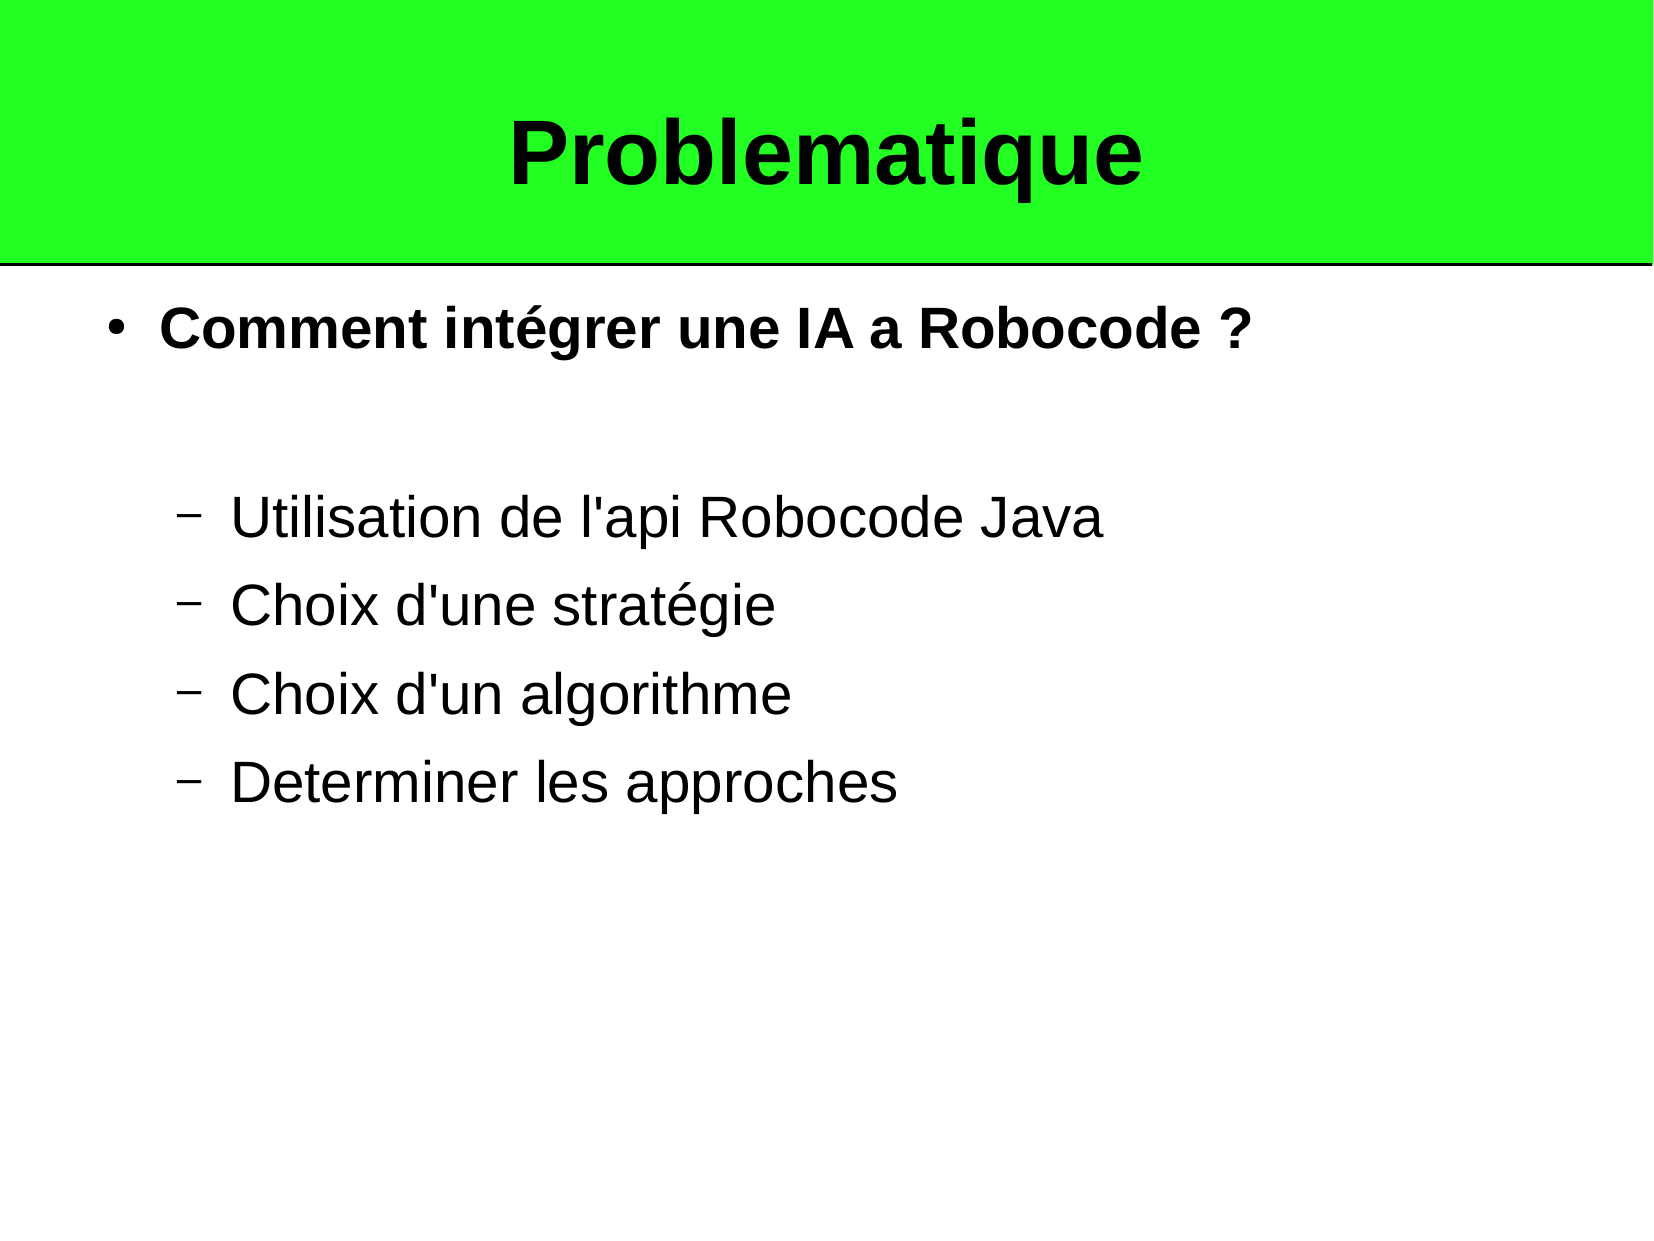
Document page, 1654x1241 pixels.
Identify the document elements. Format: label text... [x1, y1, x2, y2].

text_box [0, 0, 1654, 266]
title Problematique [82, 49, 1571, 257]
list Comment intégrer une IA a Robocode ? Utilisation de l'api Robocode Java Choix d'une stratégie Choix d'un algorithme Determiner les approches [88, 295, 1388, 1098]
